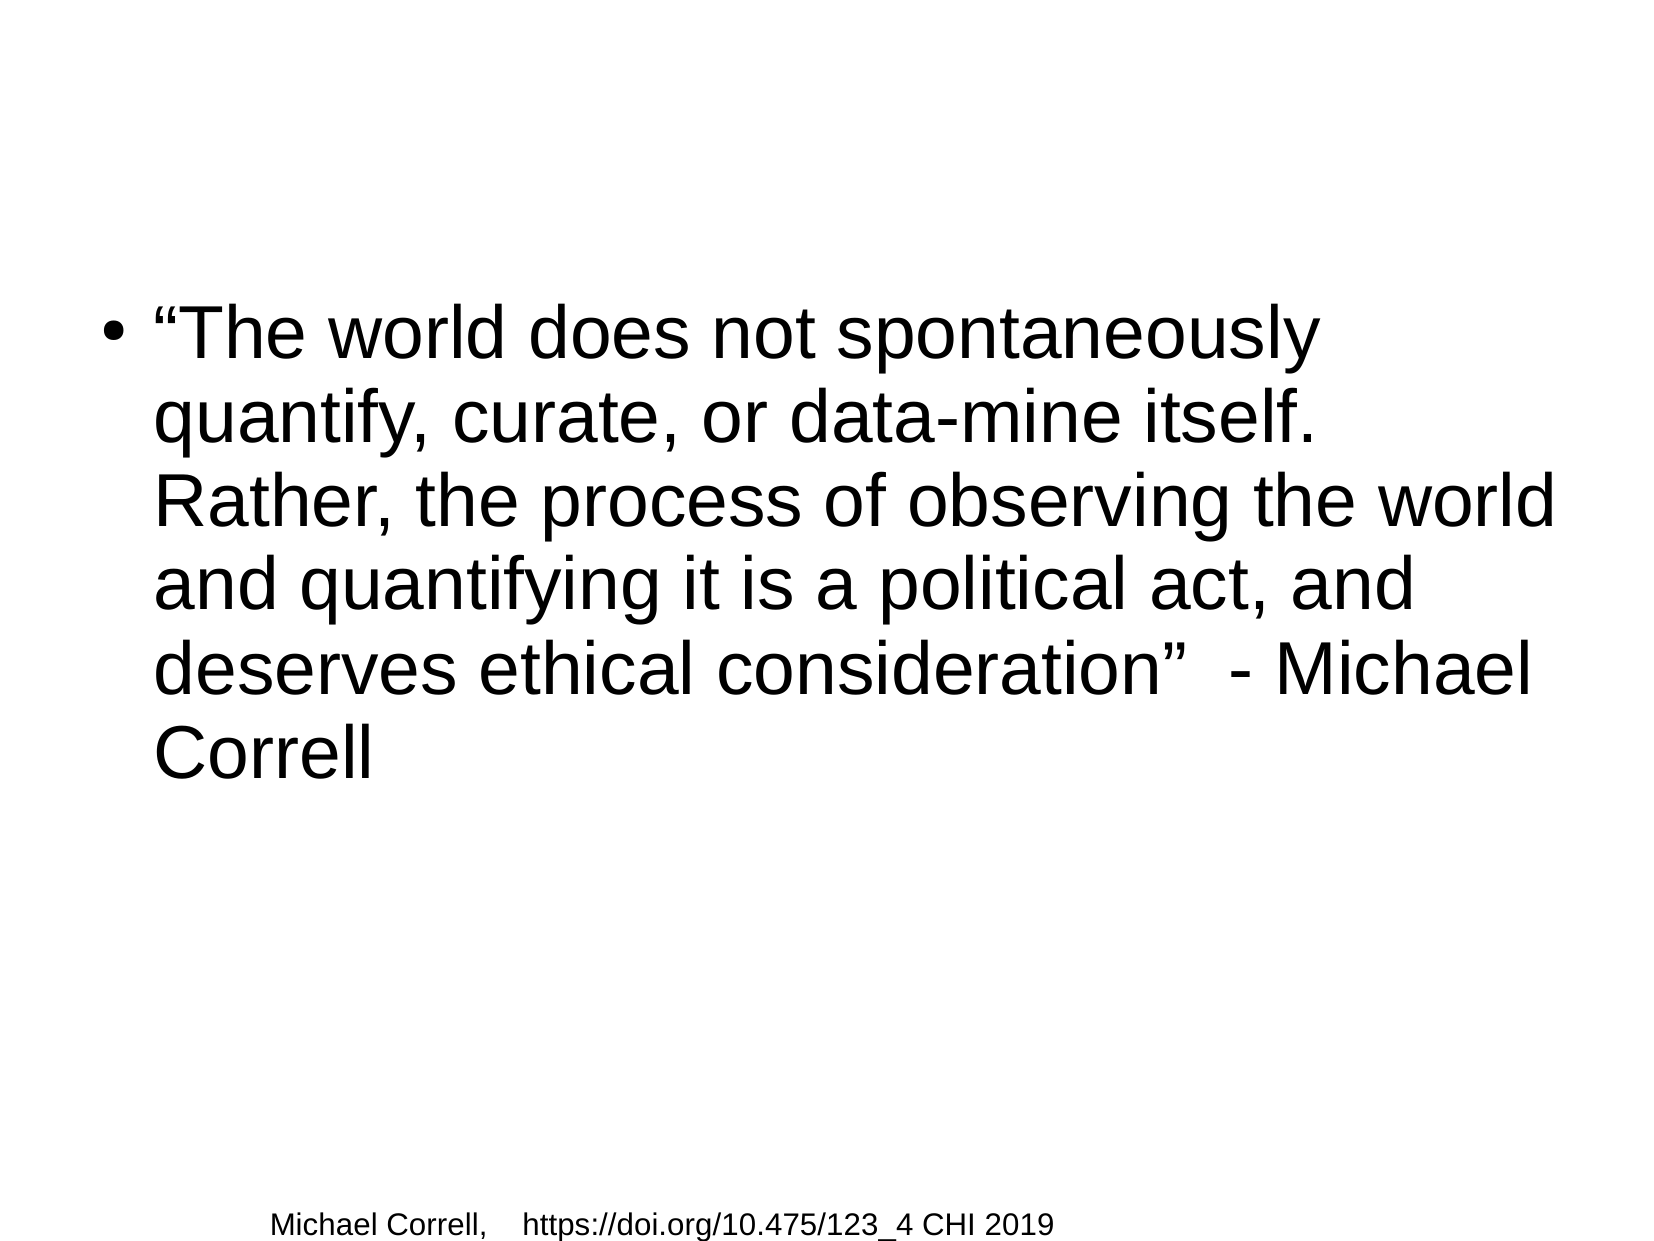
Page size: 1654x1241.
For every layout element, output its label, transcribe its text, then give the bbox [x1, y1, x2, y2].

list “The world does not spontaneously quantify, curate, or data-mine itself. Rather, the process of observing the world and quantifying it is a political act, and deserves ethical consideration” - Michael Correll [82, 290, 1571, 1109]
text_box Michael Correll, https://doi.org/10.475/123_4 CHI 2019 [255, 1200, 1067, 1241]
